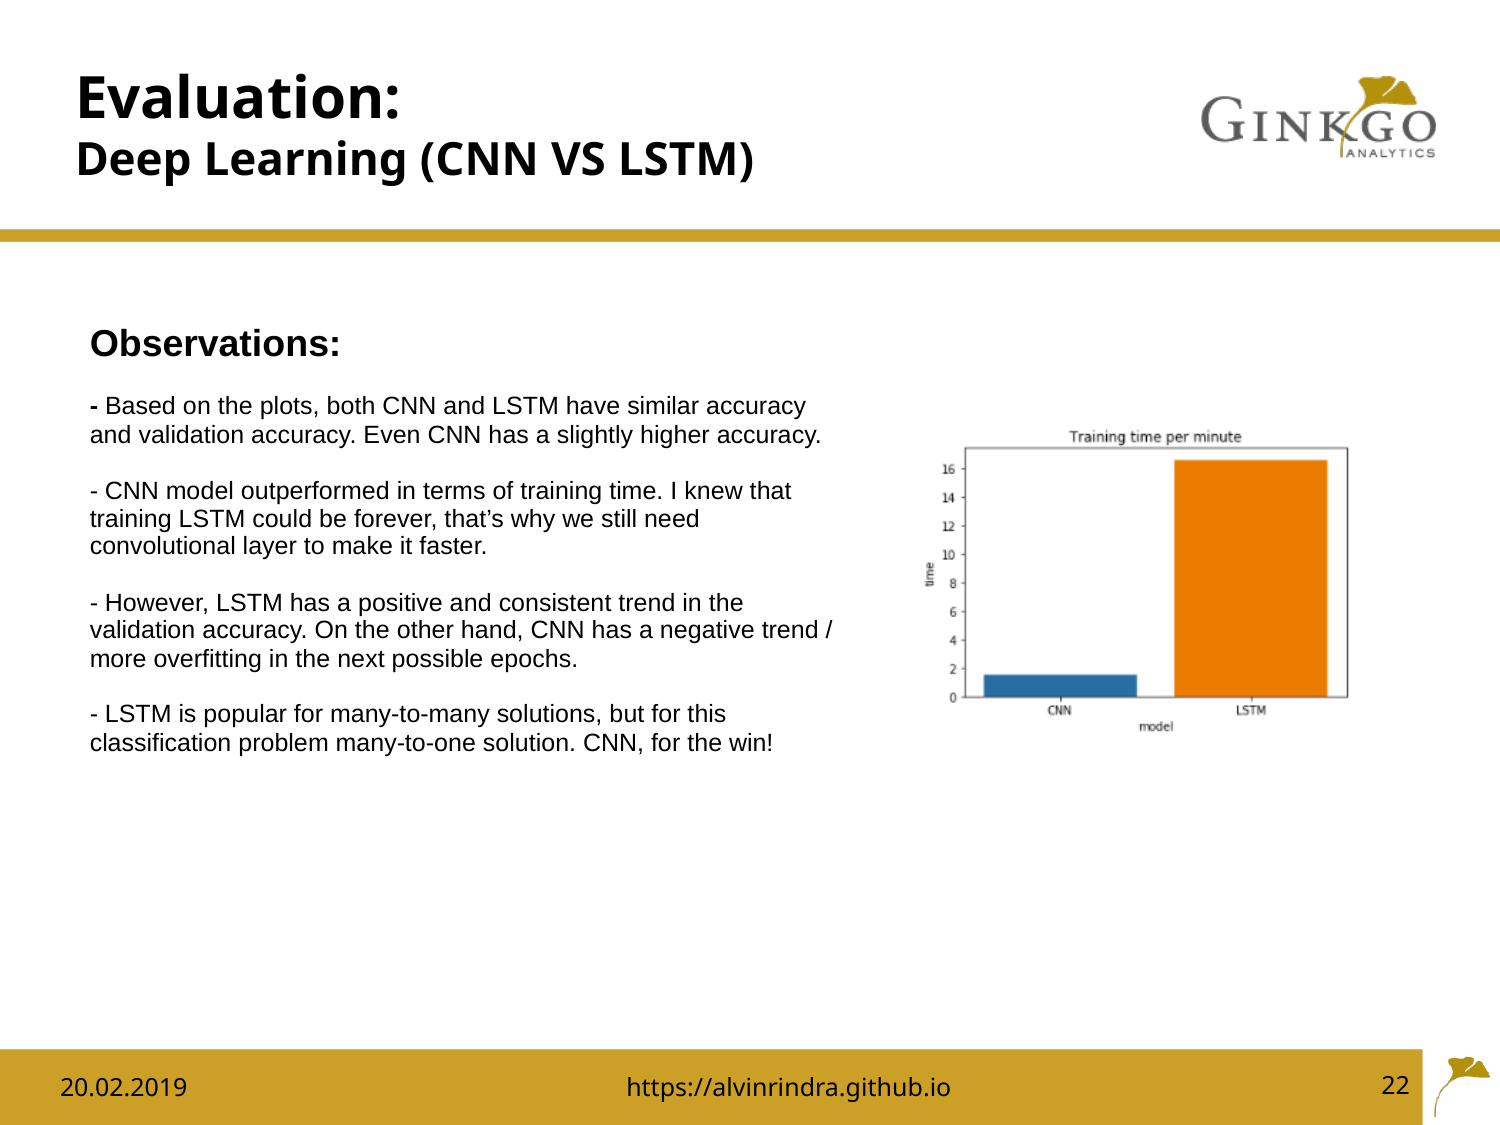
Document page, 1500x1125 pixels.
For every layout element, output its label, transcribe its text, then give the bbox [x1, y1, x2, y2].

text_box Observations: - Based on the plots, both CNN and LSTM have similar accuracy and validation accuracy. Even CNN has a slightly higher accuracy. - CNN model outperformed in terms of training time. I knew that training LSTM could be forever, that’s why we still need convolutional layer to make it faster. - However, LSTM has a positive and consistent trend in the validation accuracy. On the other hand, CNN has a negative trend / more overfitting in the next possible epochs. - LSTM is popular for many-to-many solutions, but for this classification problem many-to-one solution. CNN, for the win! [75, 314, 856, 792]
list [60, 289, 1425, 1081]
text_box https://alvinrindra.github.io [266, 1056, 993, 1117]
list Evaluation: Deep Learning (CNN VS LSTM) [75, 60, 1069, 244]
text_box 20.02.2019 [60, 1056, 266, 1117]
text_box <number> [1196, 1056, 1425, 1117]
picture [0, 0, 1500, 1125]
